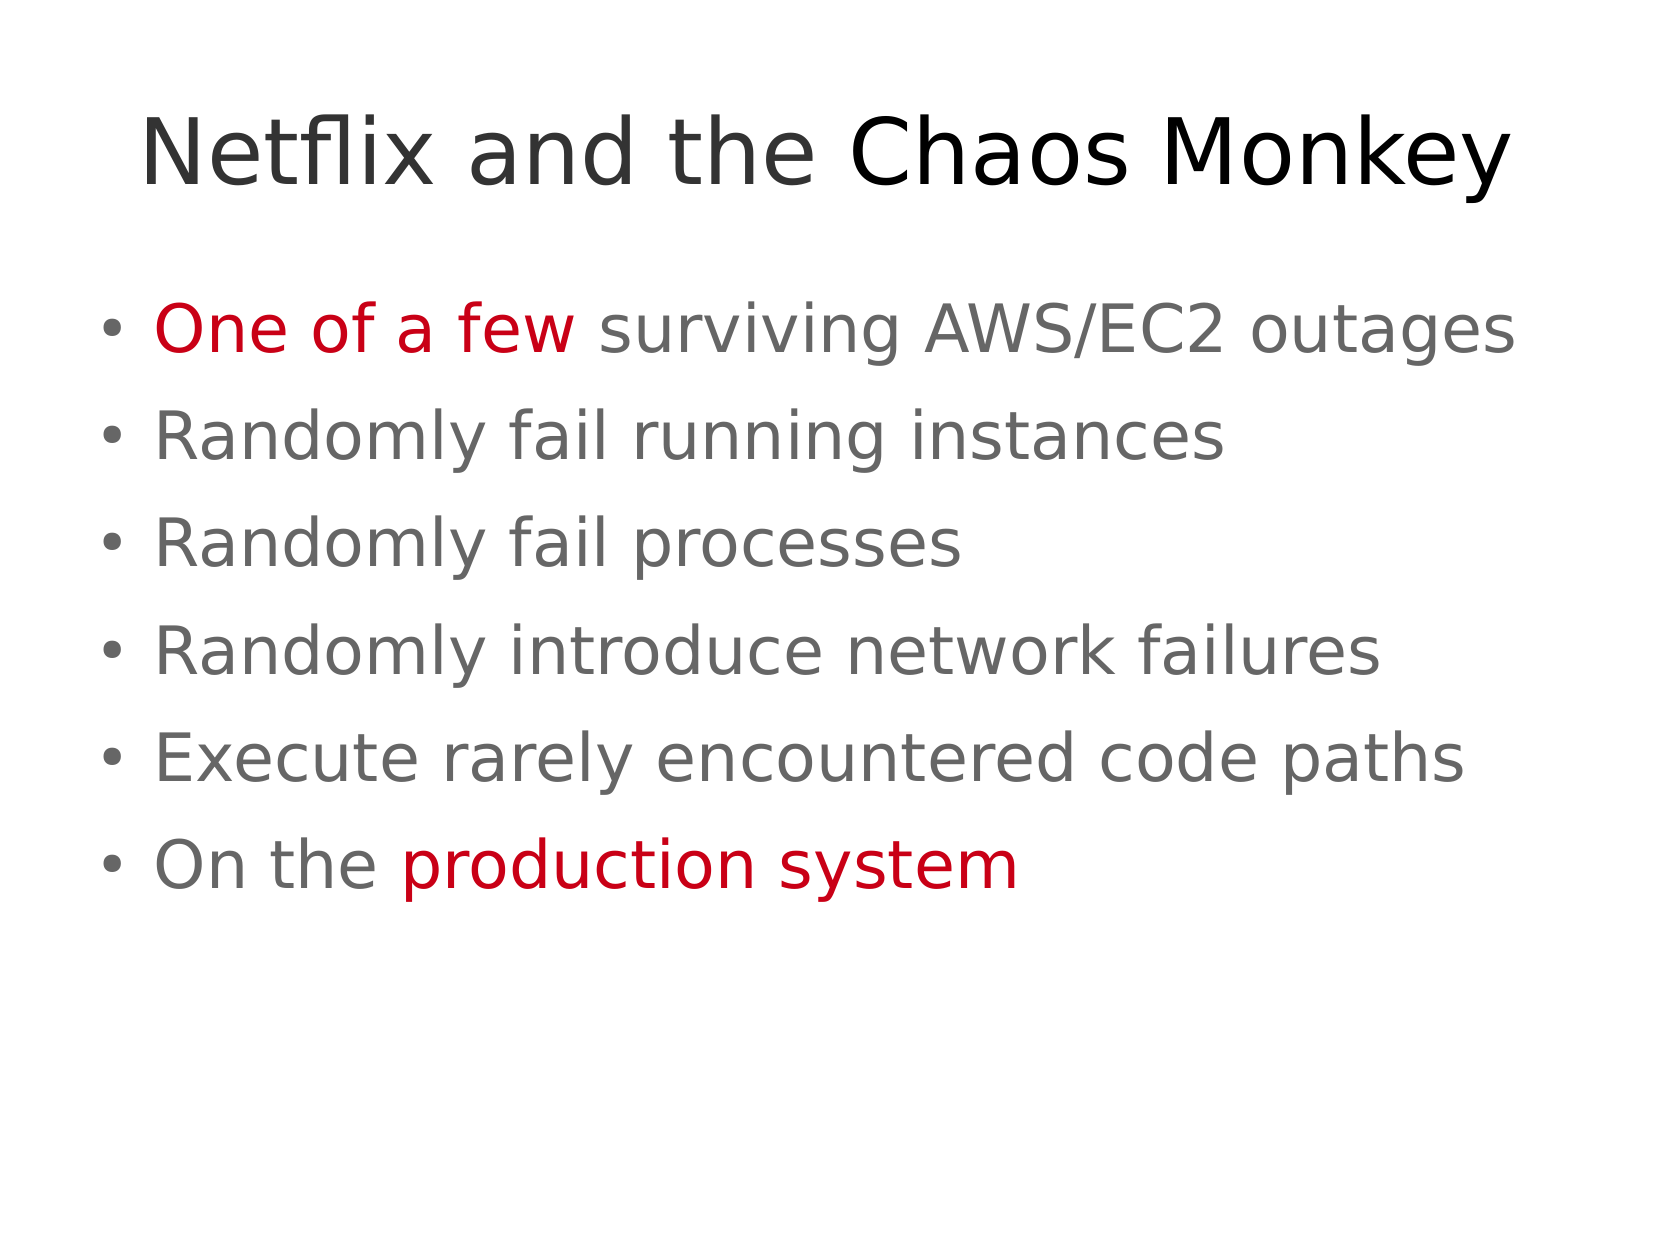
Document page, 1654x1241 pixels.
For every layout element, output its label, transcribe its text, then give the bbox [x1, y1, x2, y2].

list One of a few surviving AWS/EC2 outages Randomly fail running instances Randomly fail processes Randomly introduce network failures Execute rarely encountered code paths On the production system [82, 290, 1571, 1109]
title Netflix and the Chaos Monkey [82, 49, 1571, 257]
